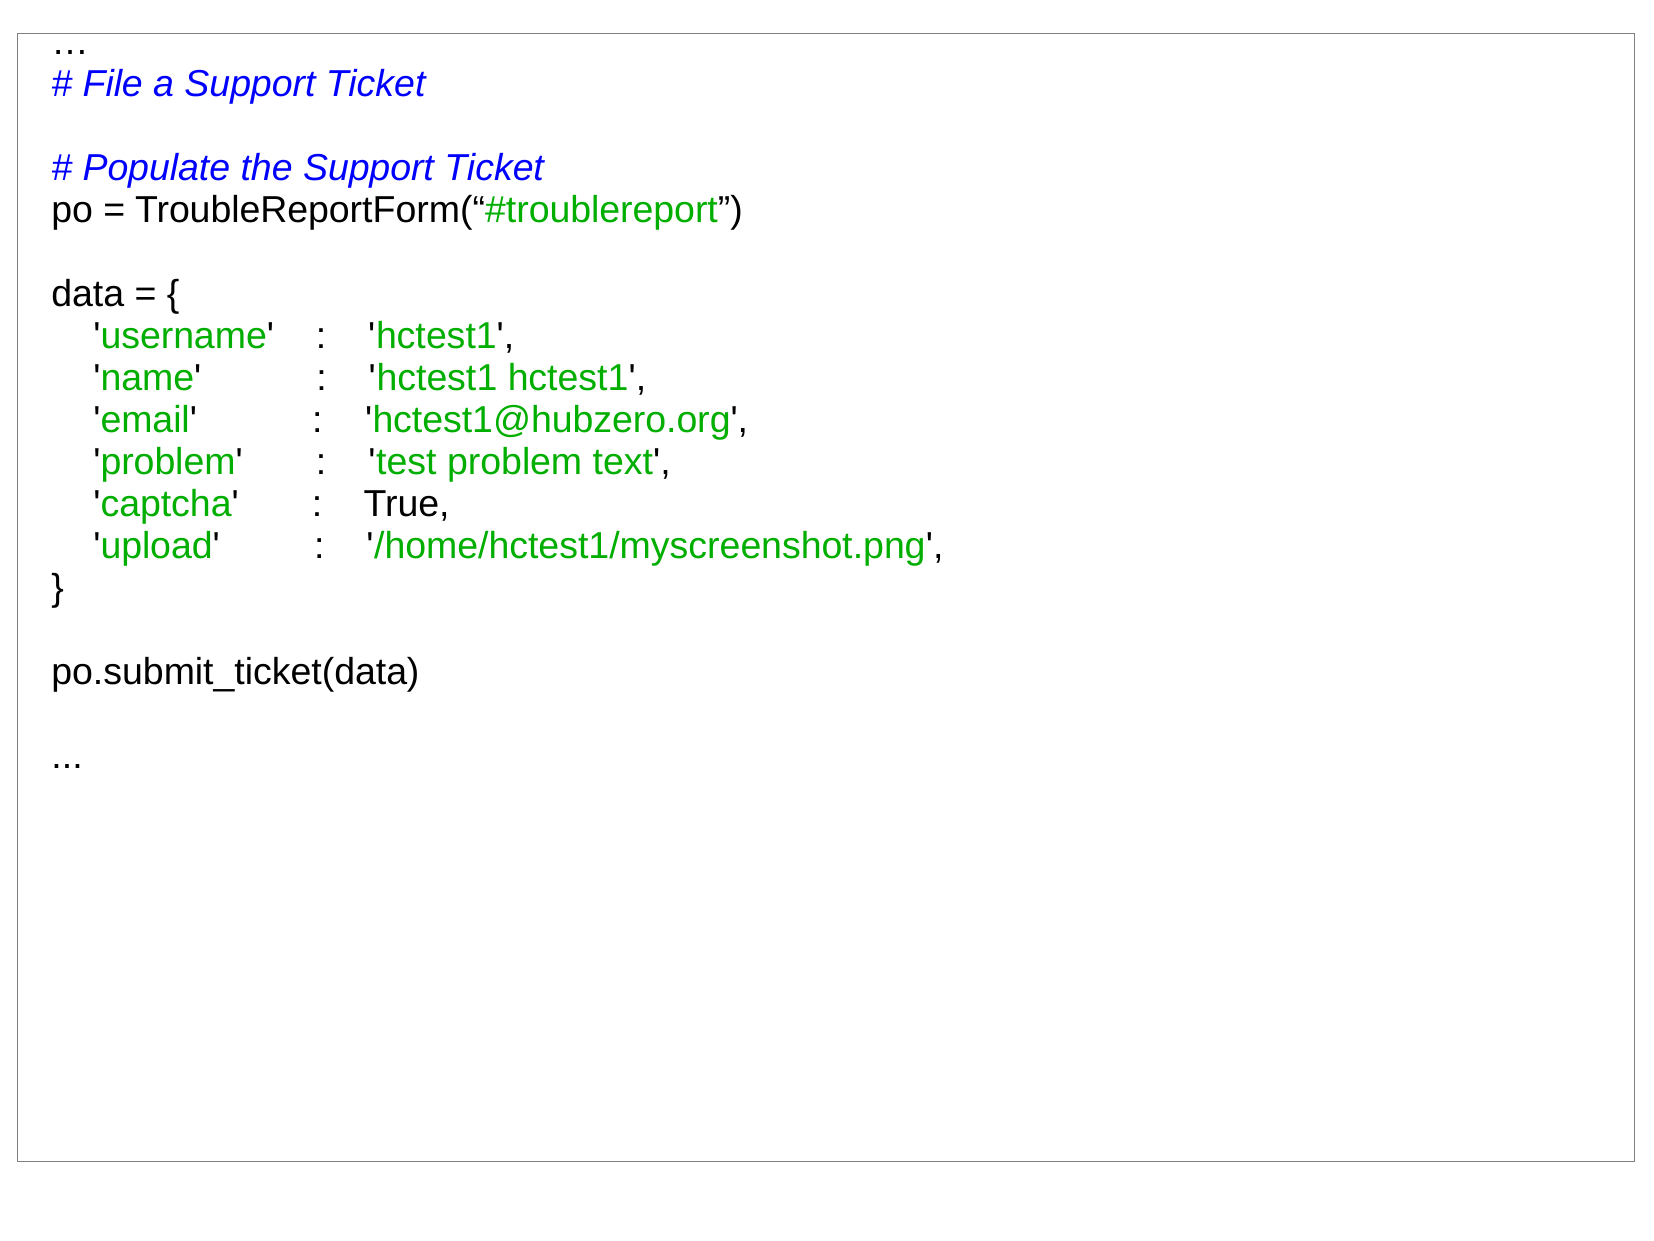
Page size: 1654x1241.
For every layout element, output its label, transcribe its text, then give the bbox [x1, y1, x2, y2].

text_box … # File a Support Ticket # Populate the Support Ticket po = TroubleReportForm(“#troublereport”) data = { 'username' : 'hctest1', 'name' : 'hctest1 hctest1', 'email' : 'hctest1@hubzero.org', 'problem' : 'test problem text', 'captcha' : True, 'upload' : '/home/hctest1/myscreenshot.png', } po.submit_ticket(data) ... [36, 13, 1635, 1079]
text_box [17, 33, 1635, 1162]
